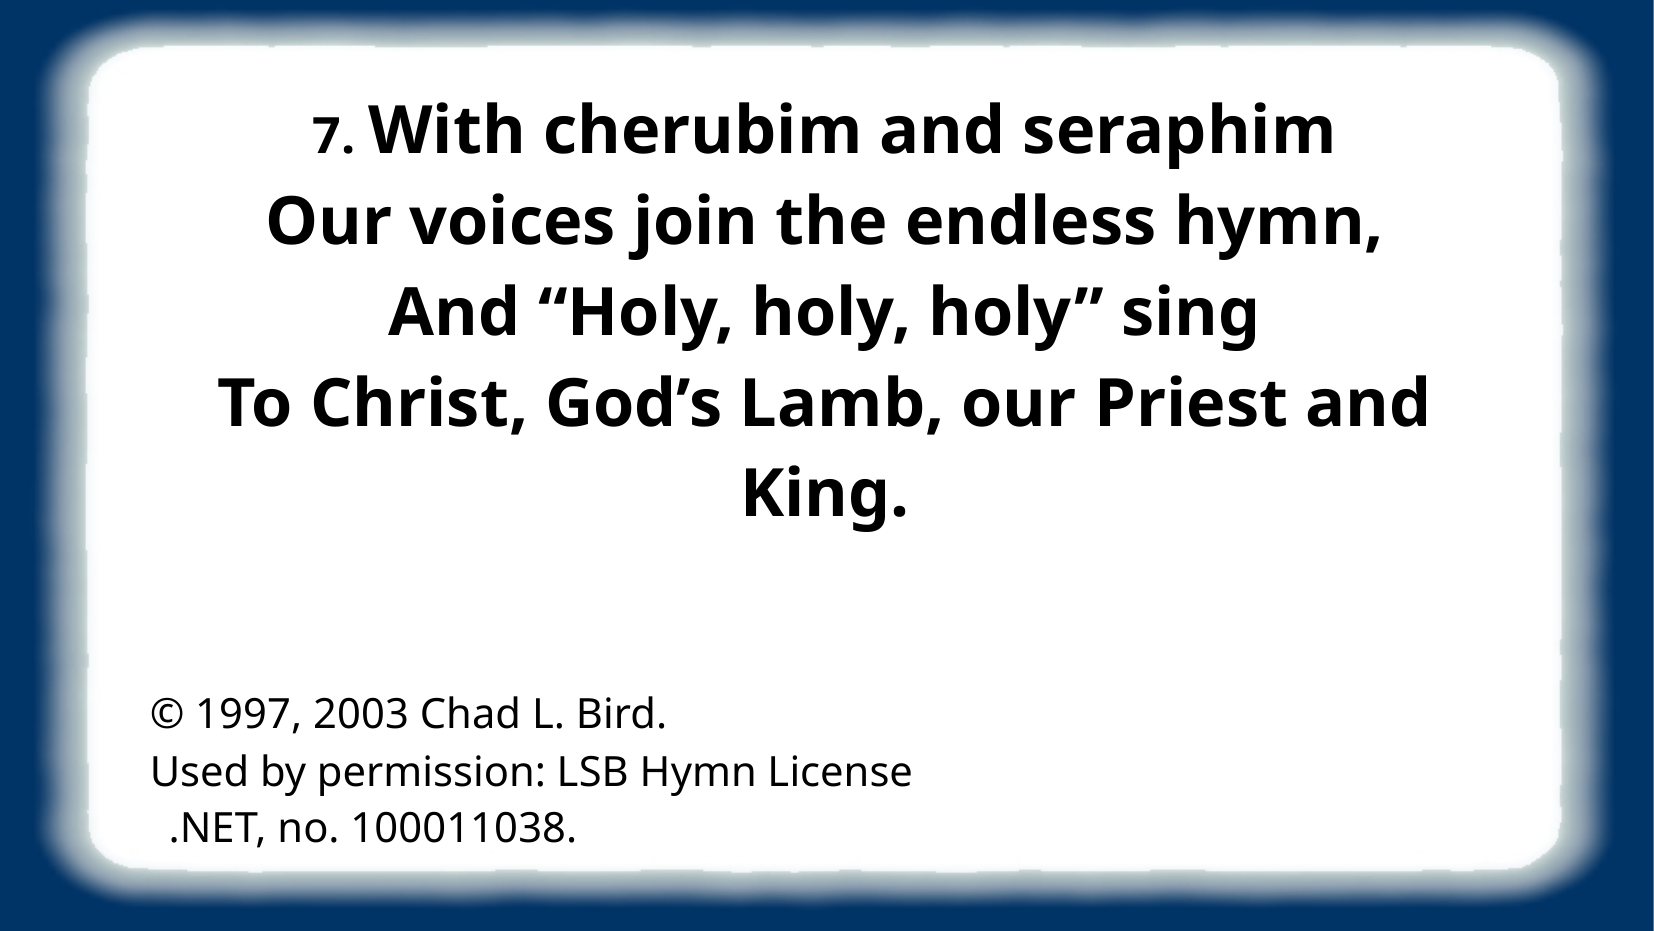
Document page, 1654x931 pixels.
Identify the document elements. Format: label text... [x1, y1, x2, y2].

text_box 7. With cherubim and seraphim Our voices join the endless hymn, And “Holy, holy, holy” sing To Christ, God’s Lamb, our Priest and King. © 1997, 2003 Chad L. Bird. Used by permission: LSB Hymn License .NET, no. 100011038. [135, 75, 1516, 826]
picture [0, 0, 1654, 931]
